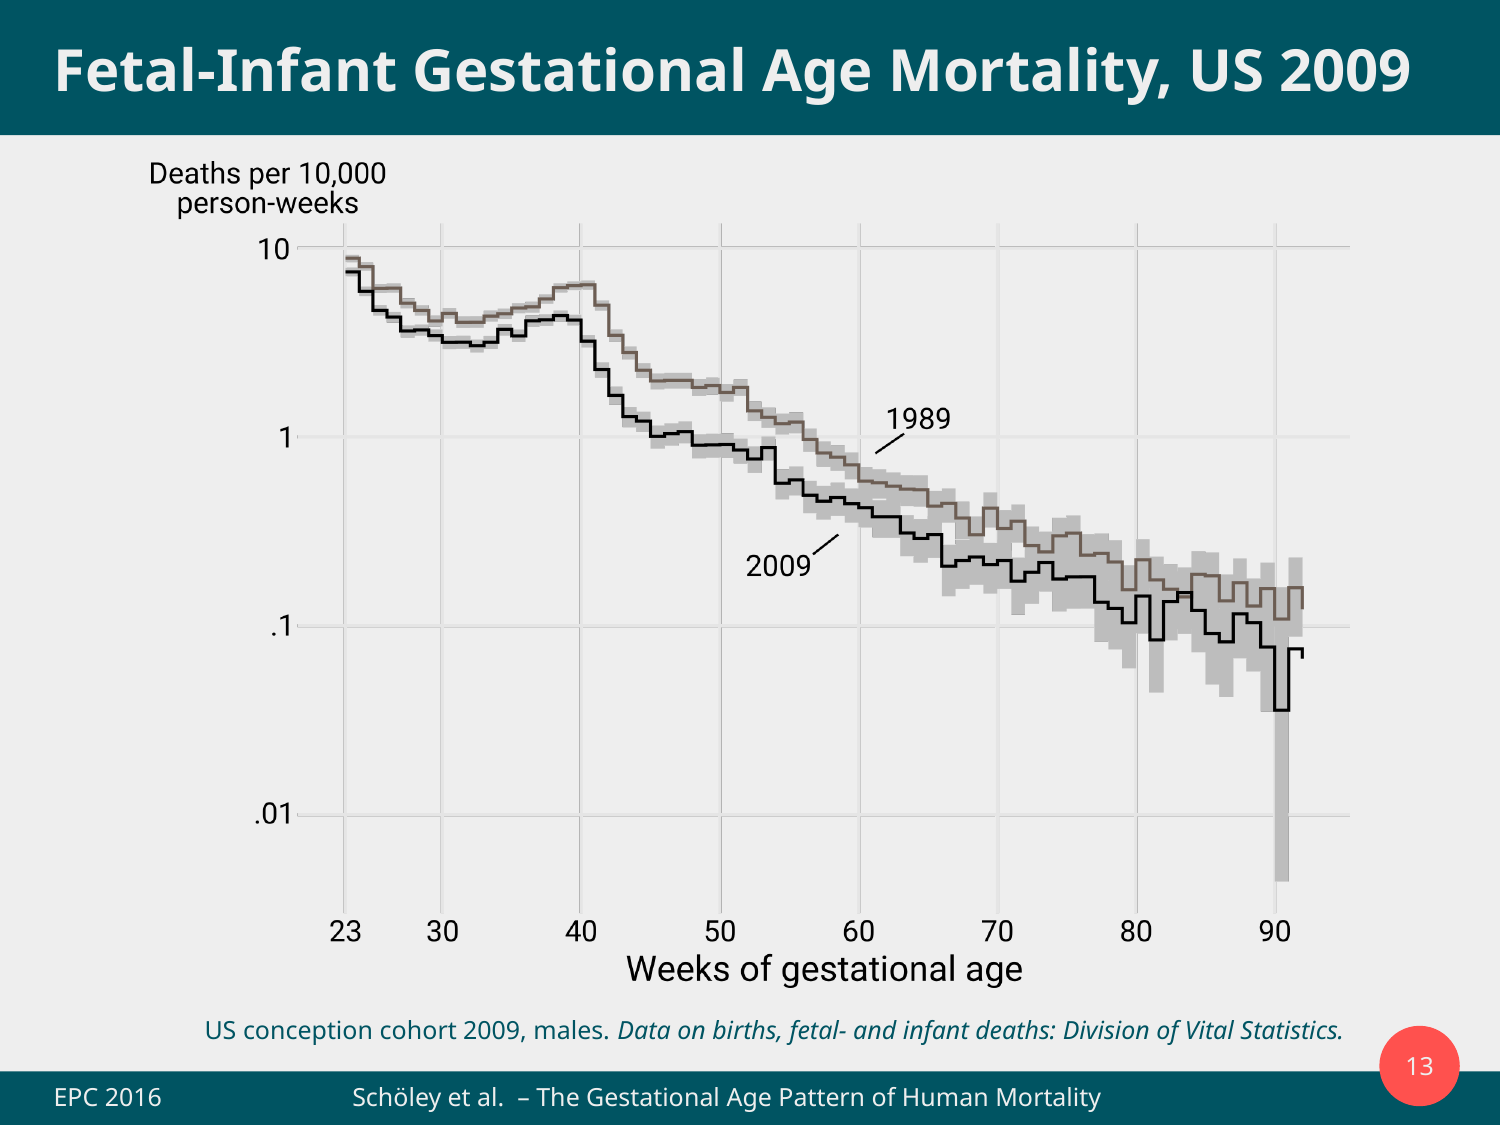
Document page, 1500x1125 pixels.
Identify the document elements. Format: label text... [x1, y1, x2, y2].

picture [151, 161, 1350, 988]
title Fetal-Infant Gestational Age Mortality, US 2009 [53, 0, 1447, 141]
text_box US conception cohort 2009, males. Data on births, fetal- and infant deaths: Division of Vital Statistics. [189, 1005, 1311, 1053]
